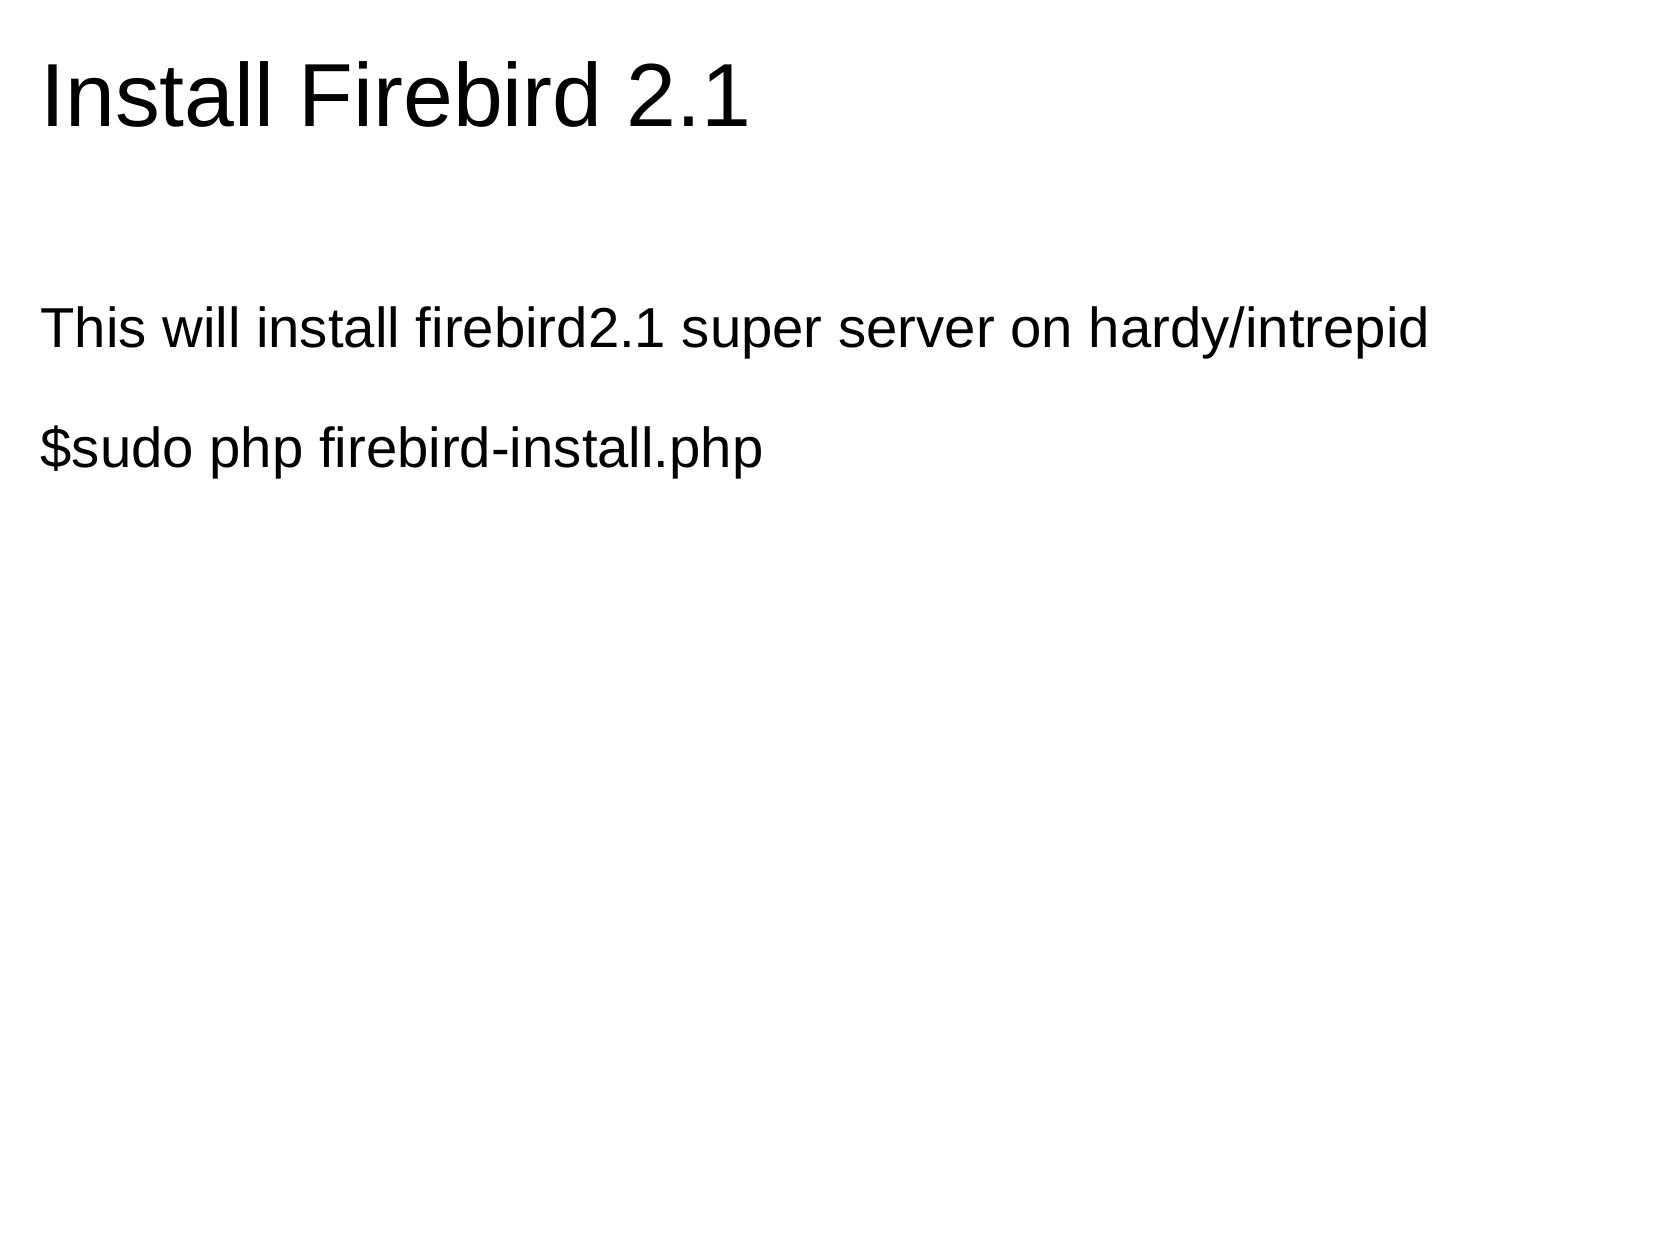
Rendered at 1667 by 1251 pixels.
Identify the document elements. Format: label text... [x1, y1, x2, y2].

title Install Firebird 2.1 [40, 50, 1627, 201]
list This will install firebird2.1 super server on hardy/intrepid $sudo php firebird-install.php [40, 300, 1627, 1201]
